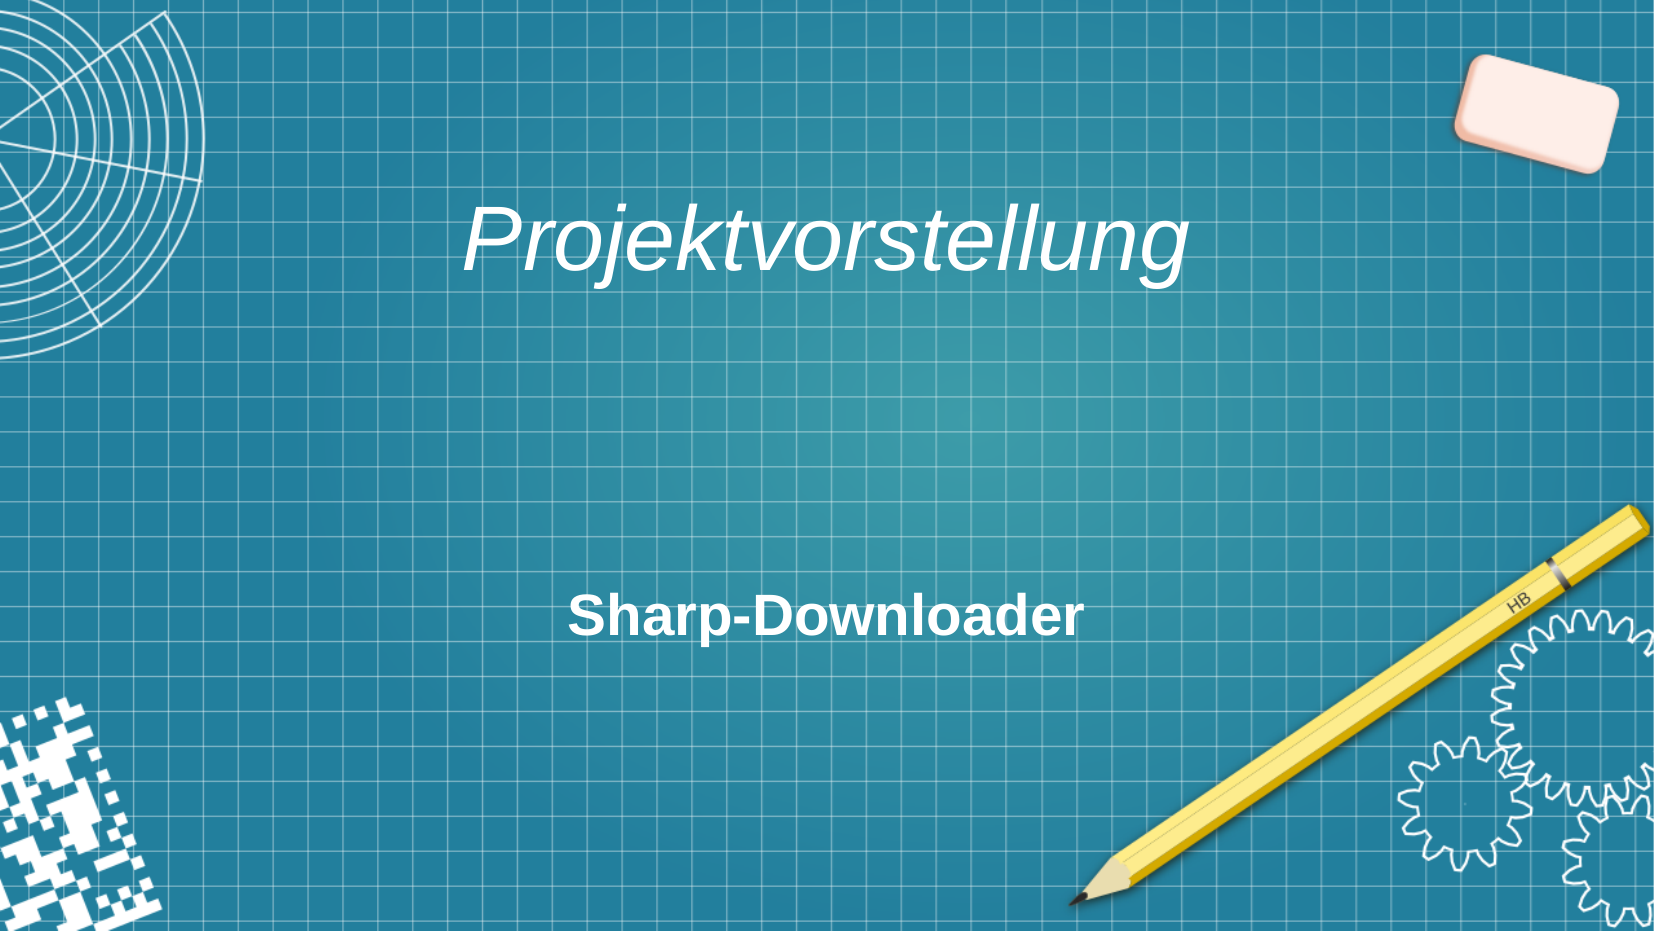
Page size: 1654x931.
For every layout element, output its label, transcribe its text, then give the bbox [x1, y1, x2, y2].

picture [0, 0, 1654, 931]
subtitle Sharp-Downloader [82, 389, 1571, 842]
title Projektvorstellung [82, 132, 1571, 346]
